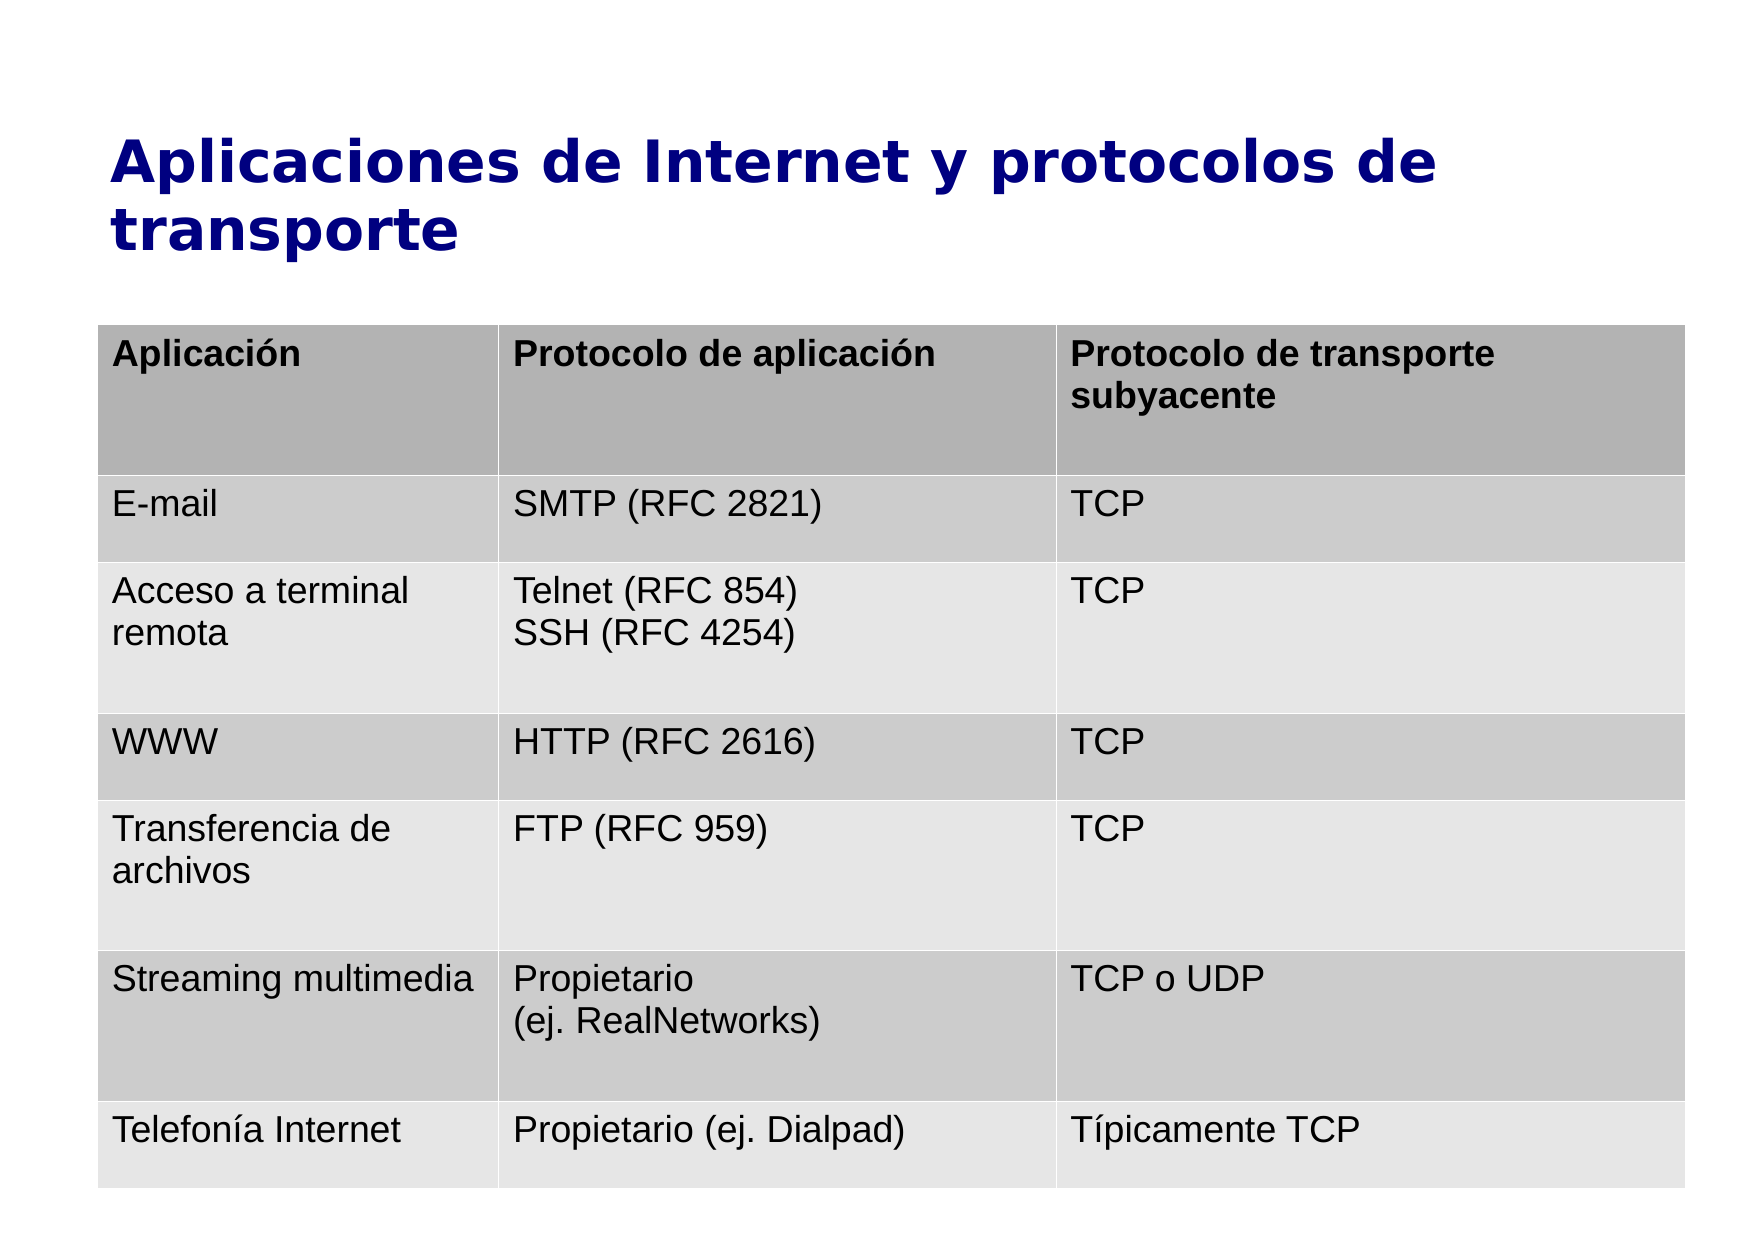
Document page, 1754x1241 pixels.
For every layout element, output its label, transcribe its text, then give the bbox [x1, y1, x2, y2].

table_cell TCP [1057, 476, 1685, 562]
table_cell Acceso a terminal remota [98, 563, 498, 713]
title Aplicaciones de Internet y protocolos de transporte [95, 88, 1671, 305]
table_cell Transferencia de archivos [98, 801, 498, 950]
table_header Aplicación [98, 325, 498, 475]
table_cell E-mail [98, 476, 498, 562]
table_cell TCP [1057, 714, 1685, 800]
table_cell SMTP (RFC 2821) [499, 476, 1056, 562]
table_header Protocolo de aplicación [499, 325, 1056, 475]
table_cell Típicamente TCP [1057, 1102, 1685, 1188]
table_cell Streaming multimedia [98, 951, 498, 1101]
table_cell FTP (RFC 959) [499, 801, 1056, 950]
table_cell Telnet (RFC 854) SSH (RFC 4254) [499, 563, 1056, 713]
table_cell WWW [98, 714, 498, 800]
table_cell HTTP (RFC 2616) [499, 714, 1056, 800]
table_cell TCP [1057, 801, 1685, 950]
table_cell TCP o UDP [1057, 951, 1685, 1101]
table_cell Telefonía Internet [98, 1102, 498, 1188]
table_cell Propietario (ej. Dialpad) [499, 1102, 1056, 1188]
table_cell TCP [1057, 563, 1685, 713]
table_cell Propietario (ej. RealNetworks) [499, 951, 1056, 1101]
table_header Protocolo de transporte subyacente [1057, 325, 1685, 475]
